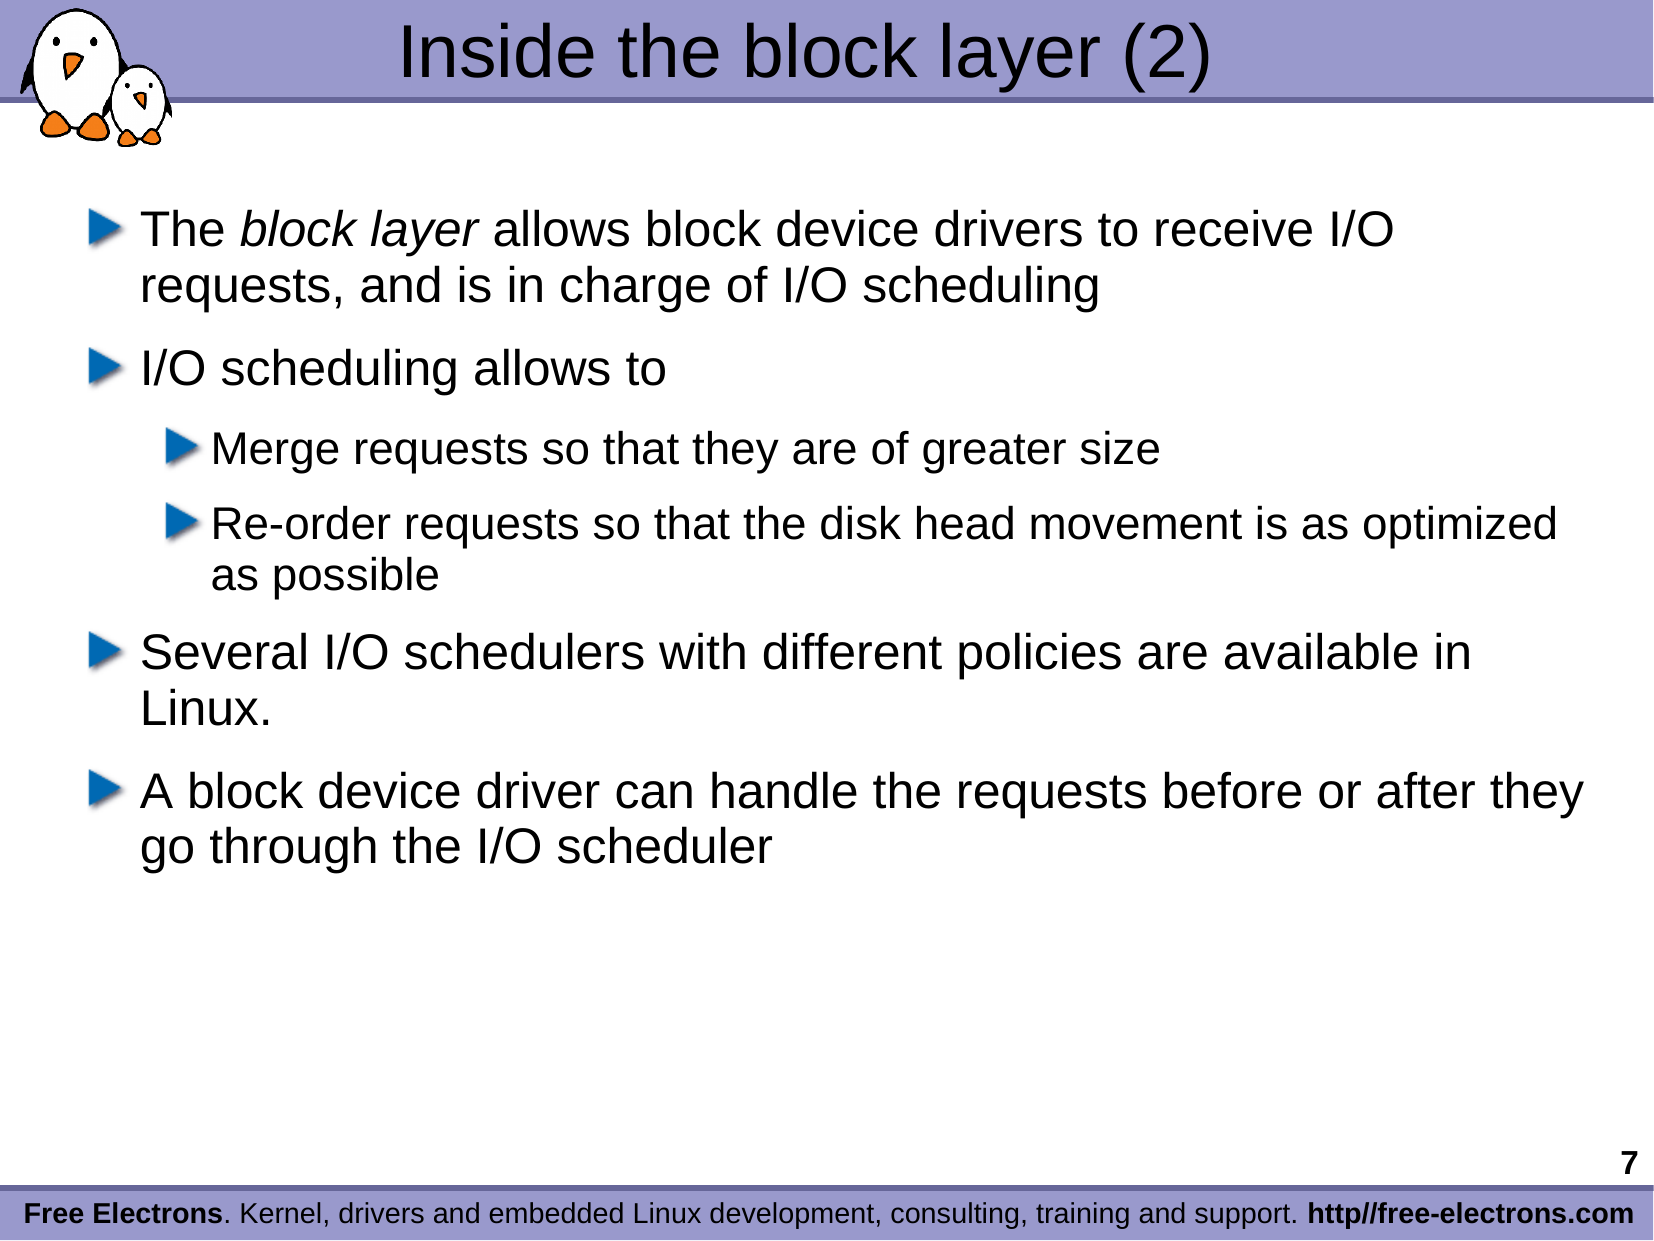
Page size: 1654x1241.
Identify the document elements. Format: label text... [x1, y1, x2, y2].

list The block layer allows block device drivers to receive I/O requests, and is in charge of I/O scheduling I/O scheduling allows to Merge requests so that they are of greater size Re-order requests so that the disk head movement is as optimized as possible Several I/O schedulers with different policies are available in Linux. A block device driver can handle the requests before or after they go through the I/O scheduler [68, 201, 1592, 1118]
picture [20, 8, 172, 147]
title Inside the block layer (2) [60, 0, 1551, 103]
